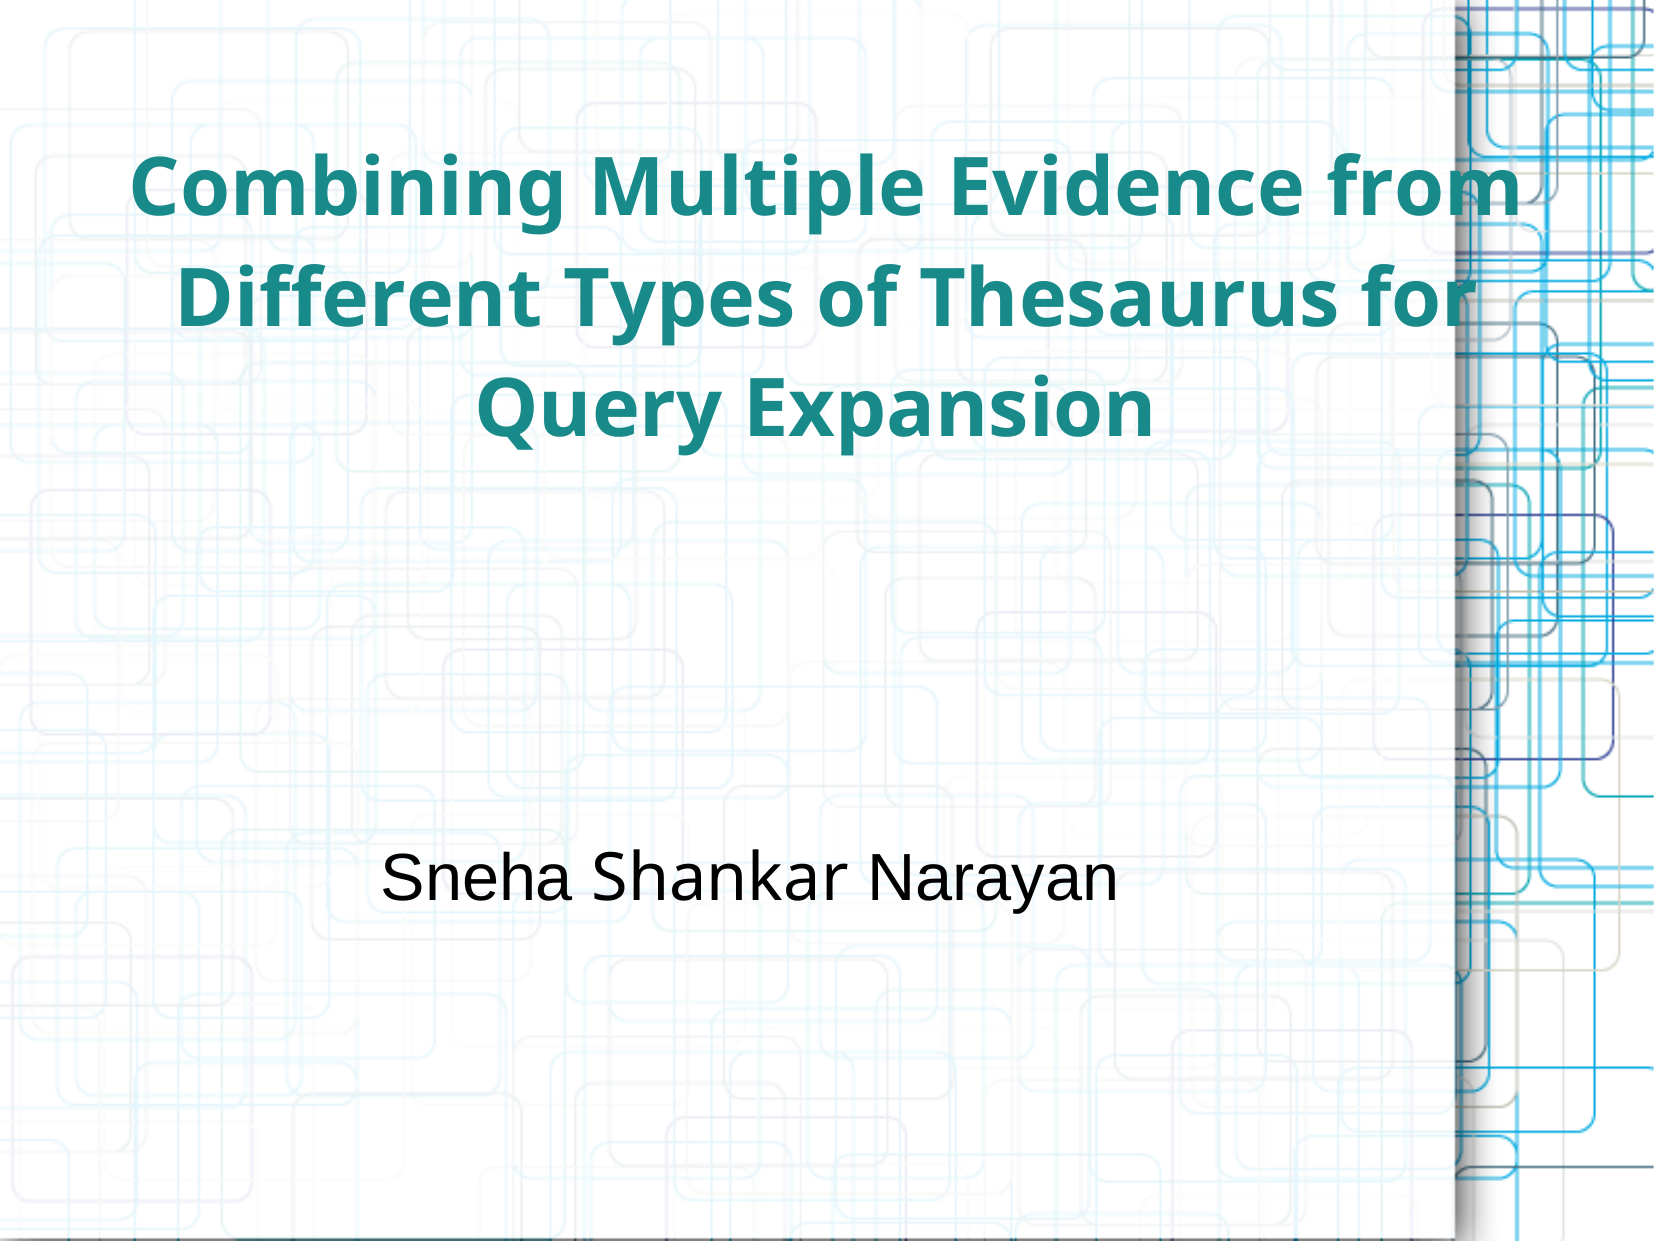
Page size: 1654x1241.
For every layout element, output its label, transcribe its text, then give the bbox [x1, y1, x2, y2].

picture [0, 0, 1654, 1241]
subtitle Sneha Shankar Narayan [82, 290, 1418, 1010]
title Combining Multiple Evidence from Different Types of Thesaurus for Query Expansion [82, 49, 1571, 541]
